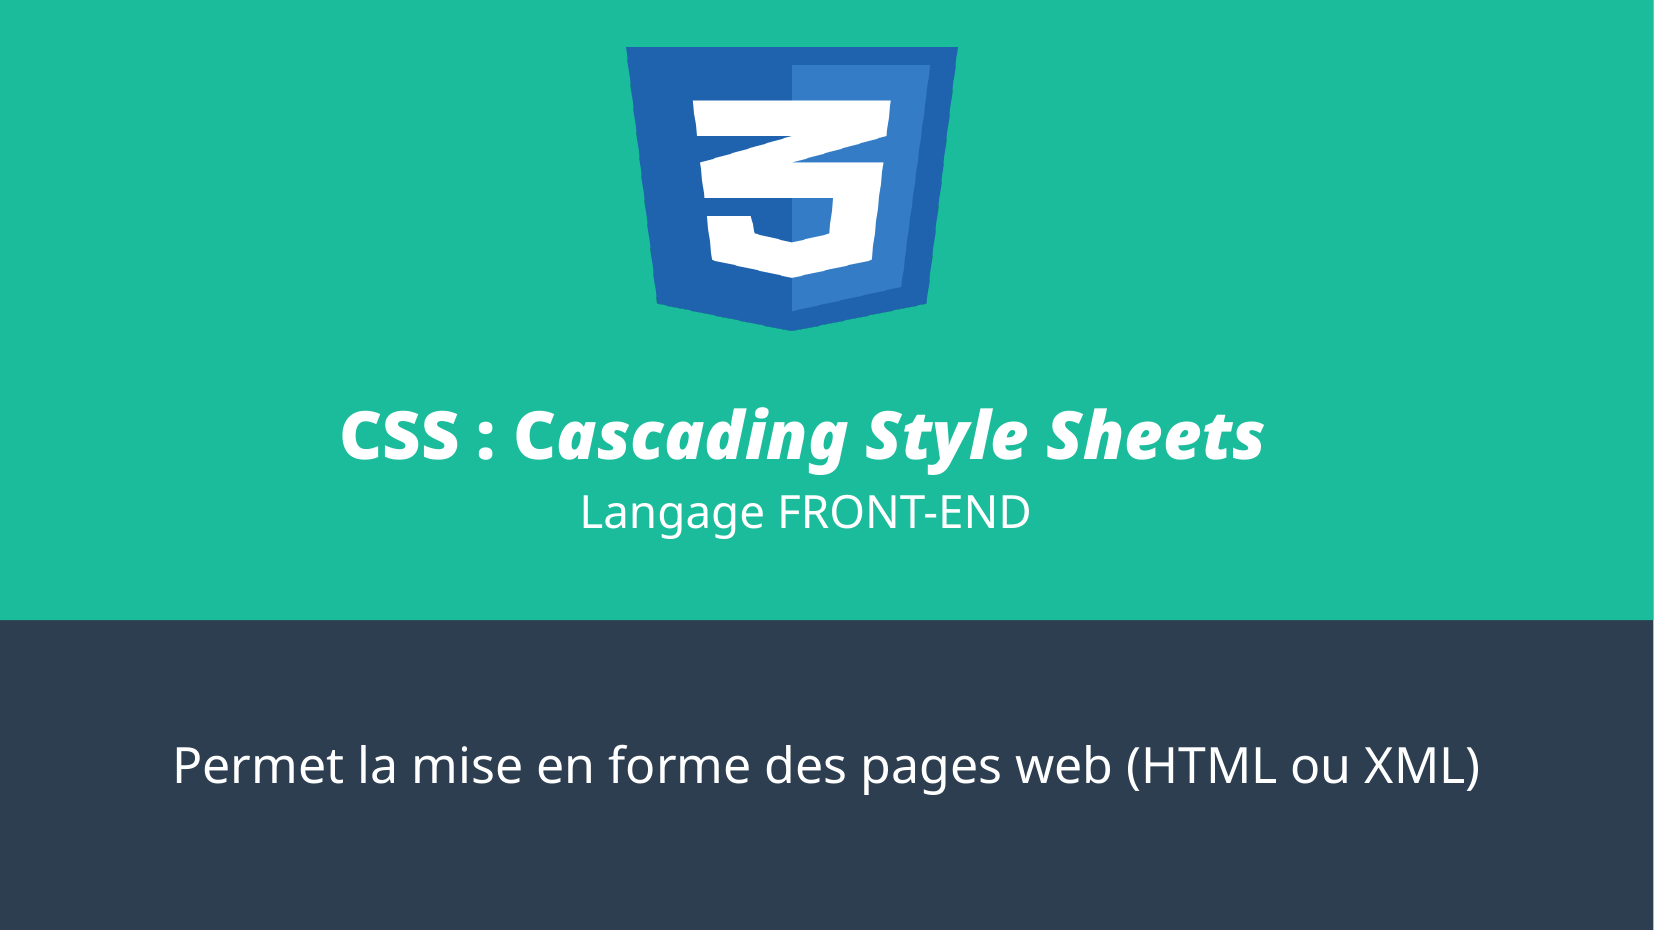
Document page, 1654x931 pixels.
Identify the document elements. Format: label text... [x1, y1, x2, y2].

title CSS : Cascading Style Sheets [35, 342, 1571, 461]
picture [602, 47, 981, 331]
text_box Langage FRONT-END [564, 472, 1087, 594]
subtitle Permet la mise en forme des pages web (HTML ou XML) [59, 642, 1595, 886]
